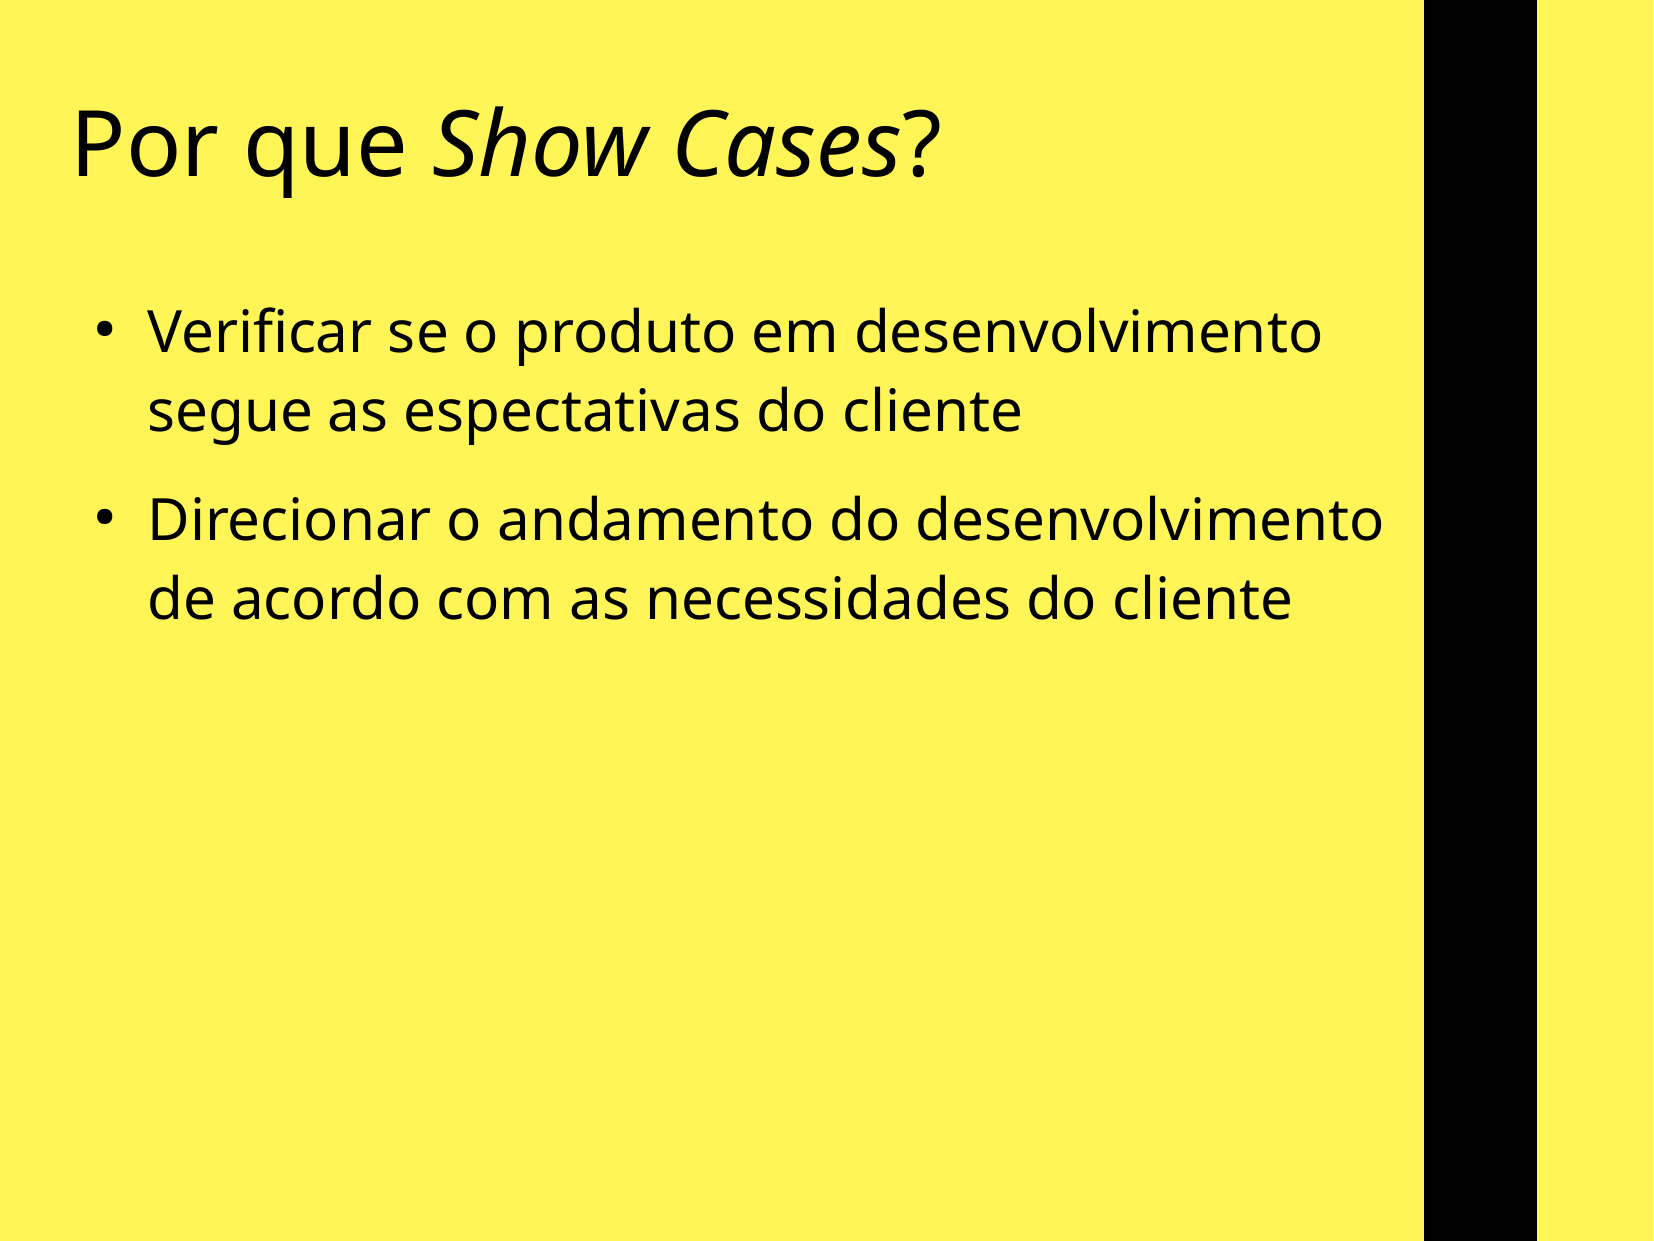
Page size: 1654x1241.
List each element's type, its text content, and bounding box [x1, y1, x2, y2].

list Verificar se o produto em desenvolvimento segue as espectativas do cliente Direcionar o andamento do desenvolvimento de acordo com as necessidades do cliente [76, 290, 1388, 676]
title Por que Show Cases? [70, 37, 1388, 245]
picture [1537, 0, 1654, 1241]
picture [0, 0, 1424, 1241]
